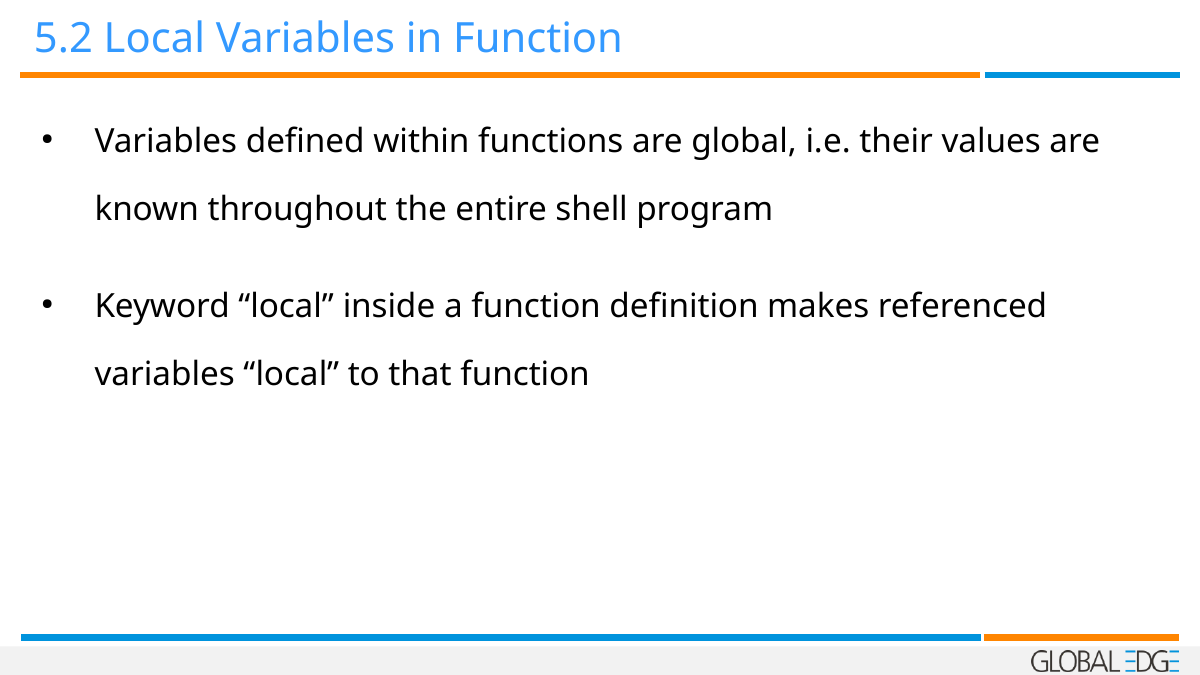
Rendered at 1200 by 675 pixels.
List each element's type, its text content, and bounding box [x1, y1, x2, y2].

picture [1031, 650, 1179, 672]
title 5.2 Local Variables in Function [12, 9, 1088, 63]
list Variables defined within functions are global, i.e. their values are known throughout the entire shell program Keyword “local” inside a function definition makes referenced variables “local” to that function [23, 94, 1170, 626]
